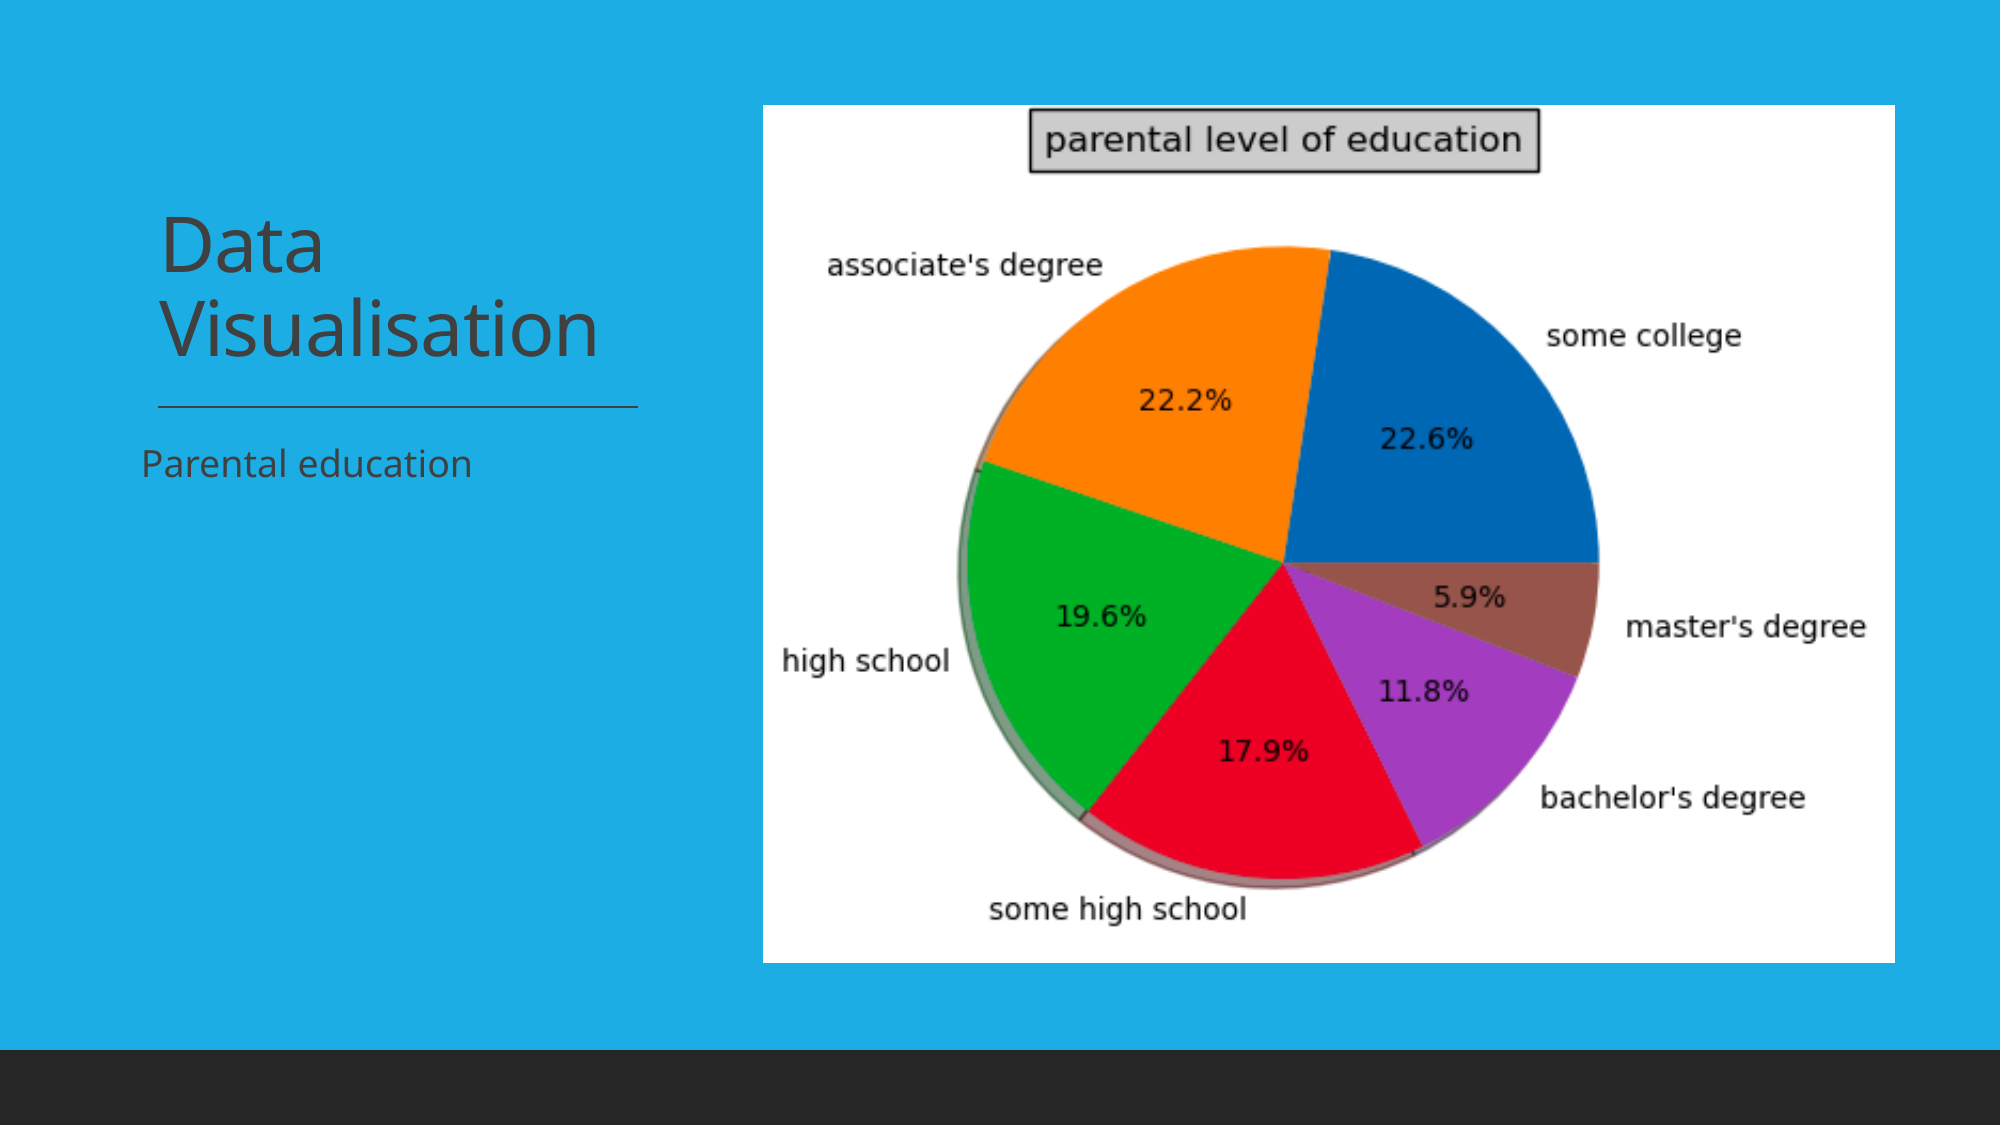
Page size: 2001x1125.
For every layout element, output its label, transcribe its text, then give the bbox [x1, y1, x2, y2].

picture [763, 105, 1895, 963]
title Data Visualisation [144, 105, 666, 381]
text_box [0, 0, 2000, 1125]
text_box Parental education [140, 432, 667, 963]
